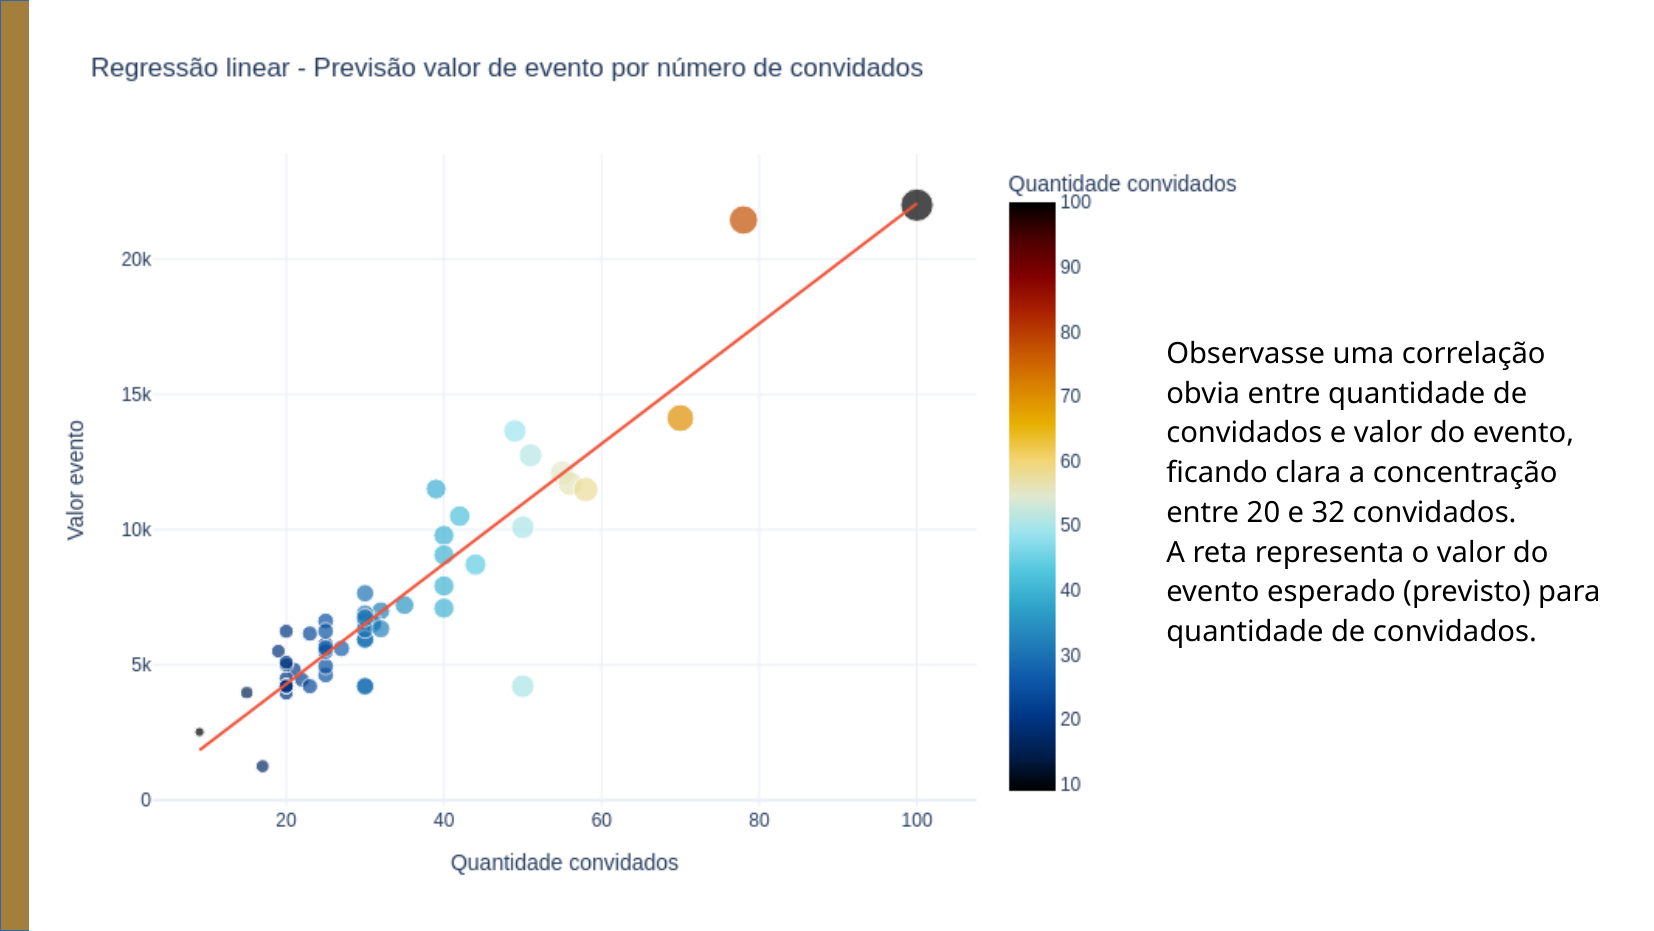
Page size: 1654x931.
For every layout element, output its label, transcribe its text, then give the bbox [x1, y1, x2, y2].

text_box Observasse uma correlação obvia entre quantidade de convidados e valor do evento, ficando clara a concentração entre 20 e 32 convidados. A reta representa o valor do evento esperado (previsto) para quantidade de convidados. [1151, 324, 1625, 624]
picture [29, 0, 1270, 931]
picture [1258, 627, 1267, 639]
text_box [0, 0, 29, 931]
